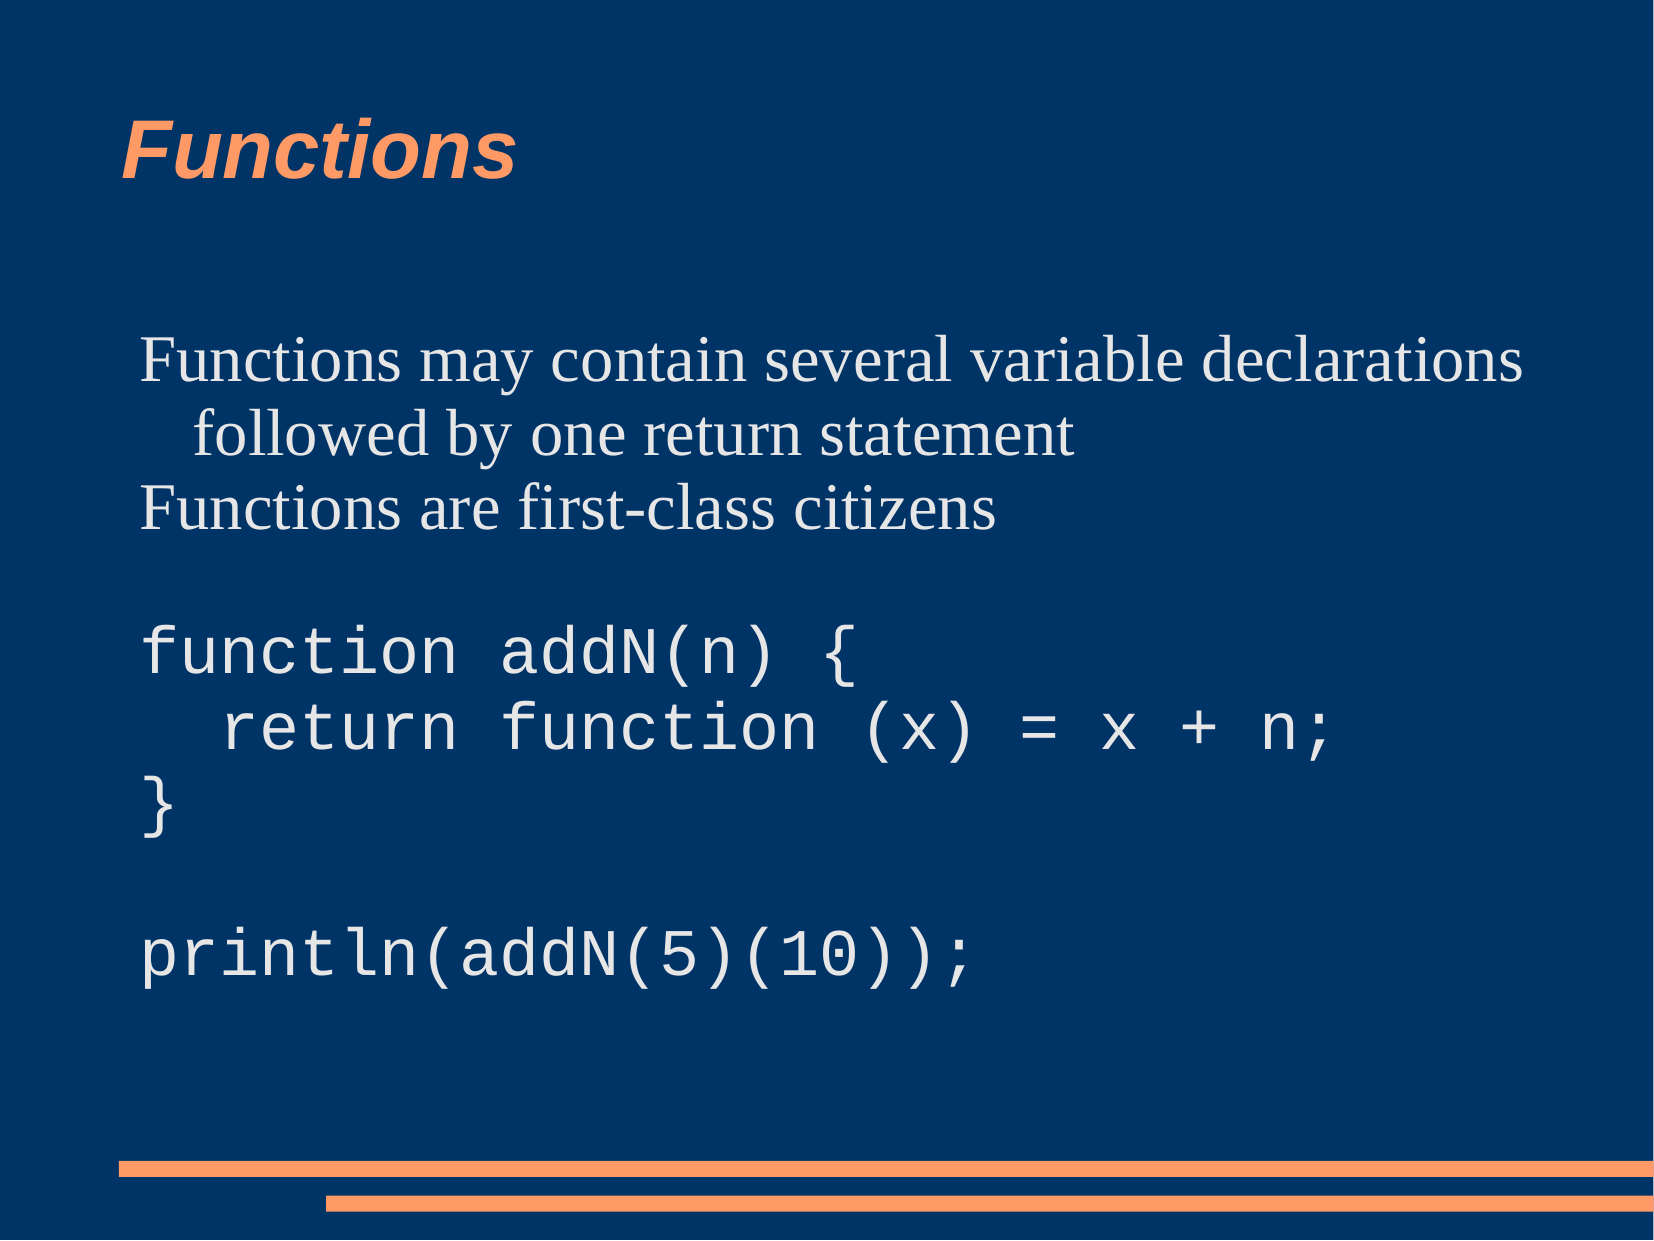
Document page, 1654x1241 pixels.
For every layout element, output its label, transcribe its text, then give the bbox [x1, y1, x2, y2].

list Functions may contain several variable declarations followed by one return statement Functions are first-class citizens function addN(n) { return function (x) = x + n; } println(addN(5)(10)); [121, 322, 1561, 1133]
title Functions [121, 46, 1534, 254]
